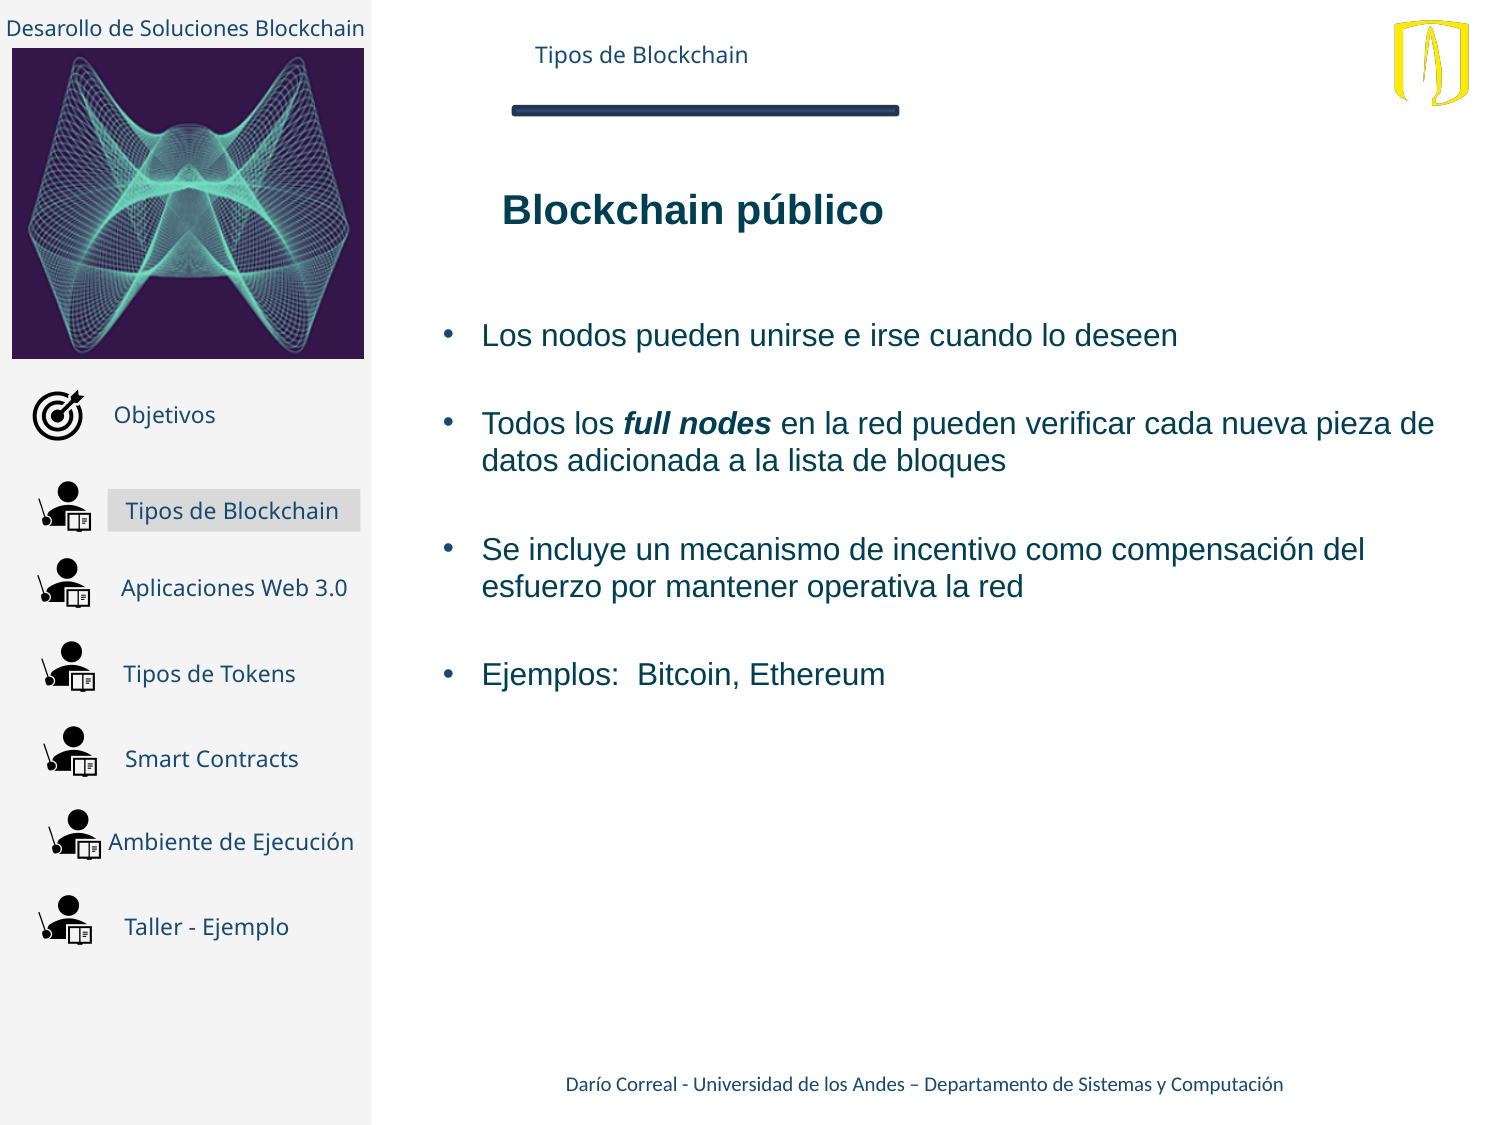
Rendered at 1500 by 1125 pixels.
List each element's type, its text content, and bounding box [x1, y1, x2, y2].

picture [37, 472, 99, 535]
text_box Darío Correal - Universidad de los Andes – Departamento de Sistemas y Computación [551, 1062, 1300, 1103]
list Los nodos pueden unirse e irse cuando lo deseen Todos los full nodes en la red pueden verificar cada nueva pieza de datos adicionada a la lista de bloques Se incluye un mecanismo de incentivo como compensación del esfuerzo por mantener operativa la red Ejemplos: Bitcoin, Ethereum [442, 314, 1459, 699]
text_box Ambiente de Ejecución [63, 820, 370, 863]
picture [37, 886, 100, 948]
text_box Tipos de Tokens [108, 652, 312, 695]
picture [40, 632, 103, 695]
picture [42, 717, 105, 780]
text_box Tipos de Blockchain [110, 489, 355, 532]
picture [12, 48, 364, 359]
text_box Tipos de Blockchain [520, 32, 764, 76]
text_box Smart Contracts [110, 737, 314, 780]
picture [47, 800, 109, 863]
picture [1387, 19, 1476, 107]
text_box Aplicaciones Web 3.0 [106, 566, 363, 609]
picture [36, 549, 98, 611]
title Blockchain público [501, 172, 1235, 243]
picture [27, 384, 90, 446]
text_box [107, 488, 361, 532]
text_box Taller - Ejemplo [109, 905, 305, 948]
text_box [513, 107, 898, 115]
text_box Objetivos [98, 393, 231, 436]
